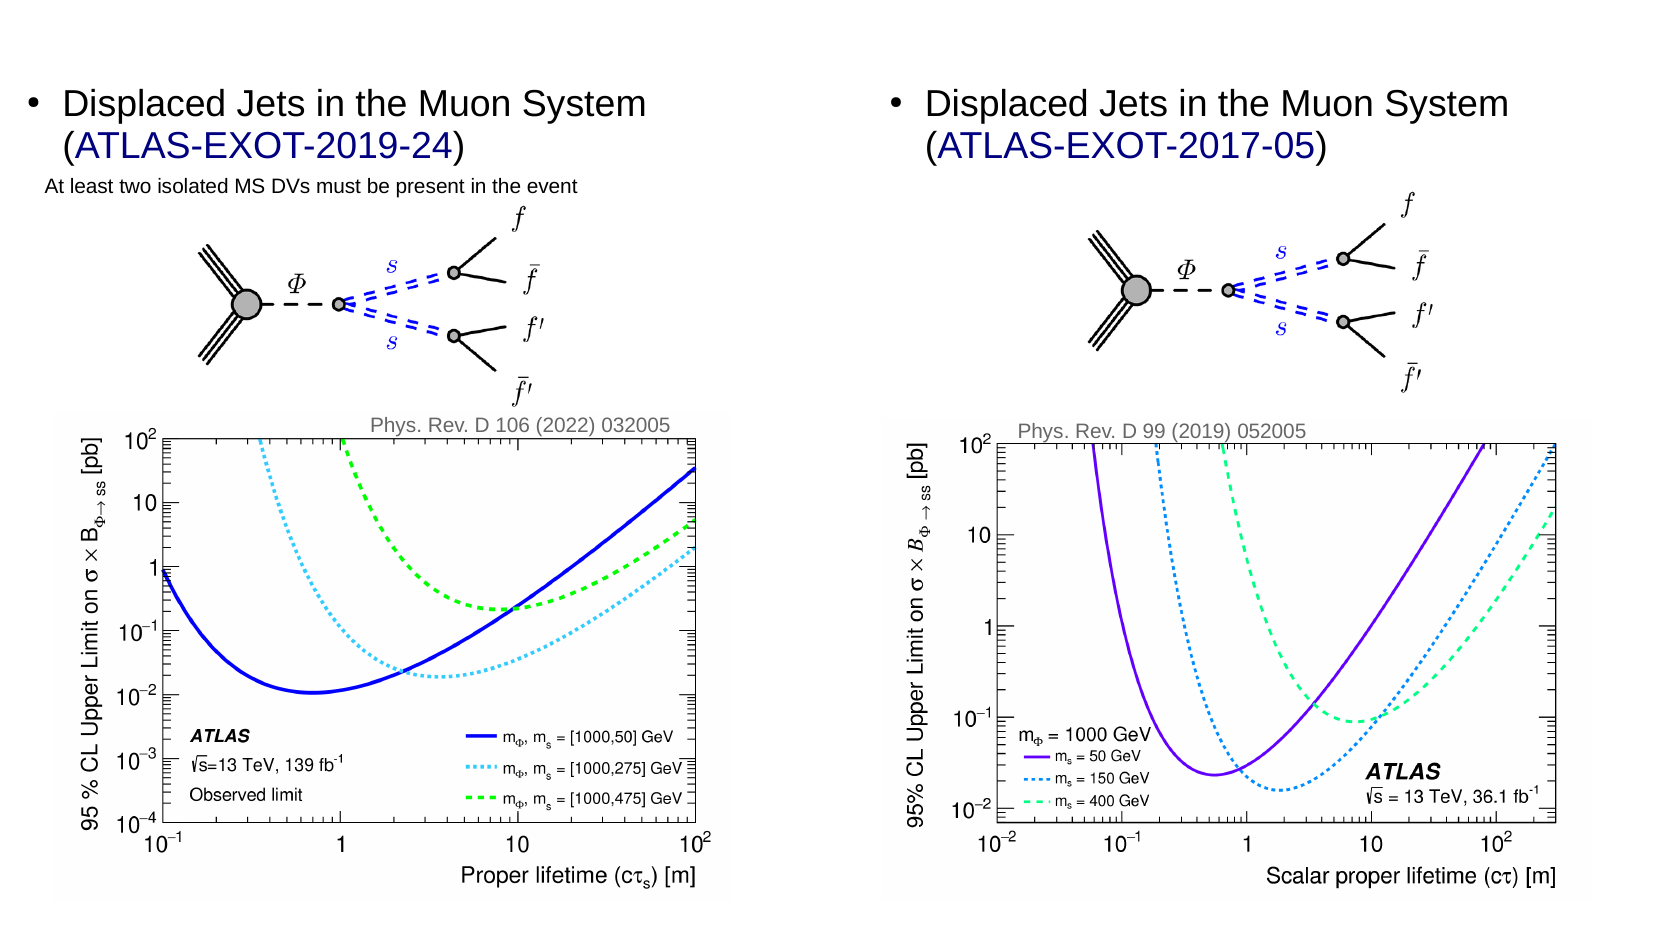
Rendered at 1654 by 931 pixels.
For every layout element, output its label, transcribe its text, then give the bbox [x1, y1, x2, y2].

picture [1087, 191, 1433, 393]
text_box Displaced Jets in the Muon System (ATLAS-EXOT-2019-24) [12, 75, 676, 230]
text_box Phys. Rev. D 106 (2022) 032005 [355, 406, 694, 445]
text_box Phys. Rev. D 99 (2019) 052005 [1002, 411, 1341, 451]
text_box At least two isolated MS DVs must be present in the event [29, 167, 594, 206]
picture [882, 418, 1593, 901]
picture [53, 412, 731, 902]
picture [197, 206, 544, 407]
text_box Displaced Jets in the Muon System (ATLAS-EXOT-2017-05) [874, 75, 1538, 192]
